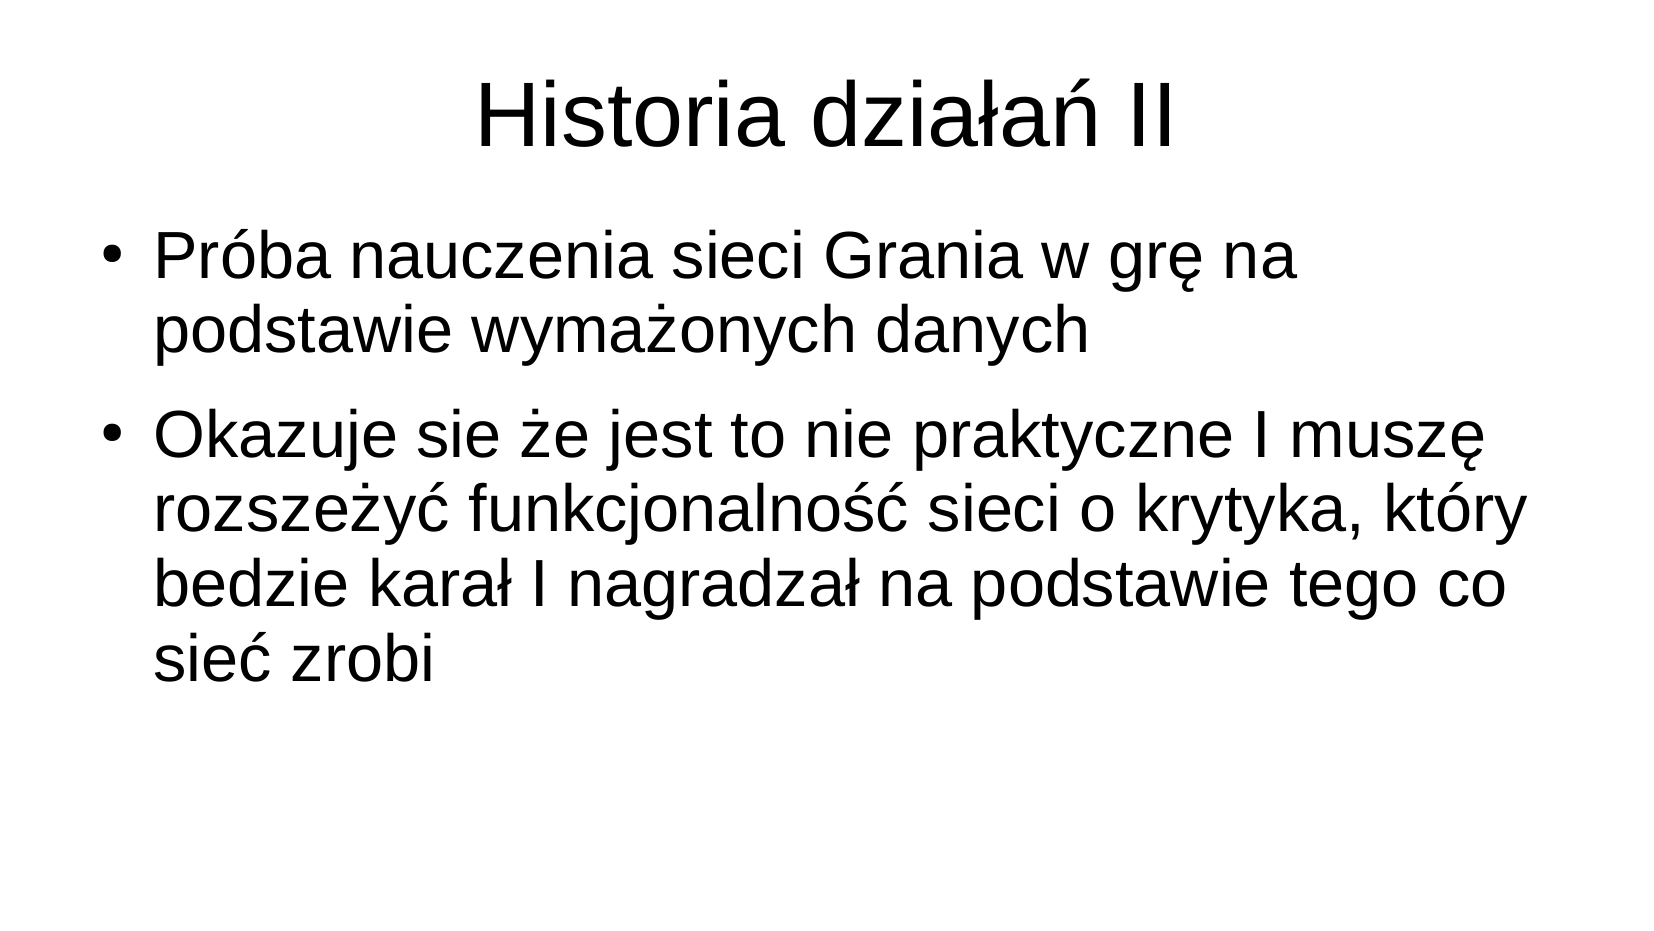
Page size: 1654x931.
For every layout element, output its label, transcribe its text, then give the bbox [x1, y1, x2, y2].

title Historia działań II [82, 37, 1571, 193]
list Próba nauczenia sieci Grania w grę na podstawie wymażonych danych Okazuje sie że jest to nie praktyczne I muszę rozszeżyć funkcjonalność sieci o krytyka, który bedzie karał I nagradzał na podstawie tego co sieć zrobi [82, 217, 1571, 758]
